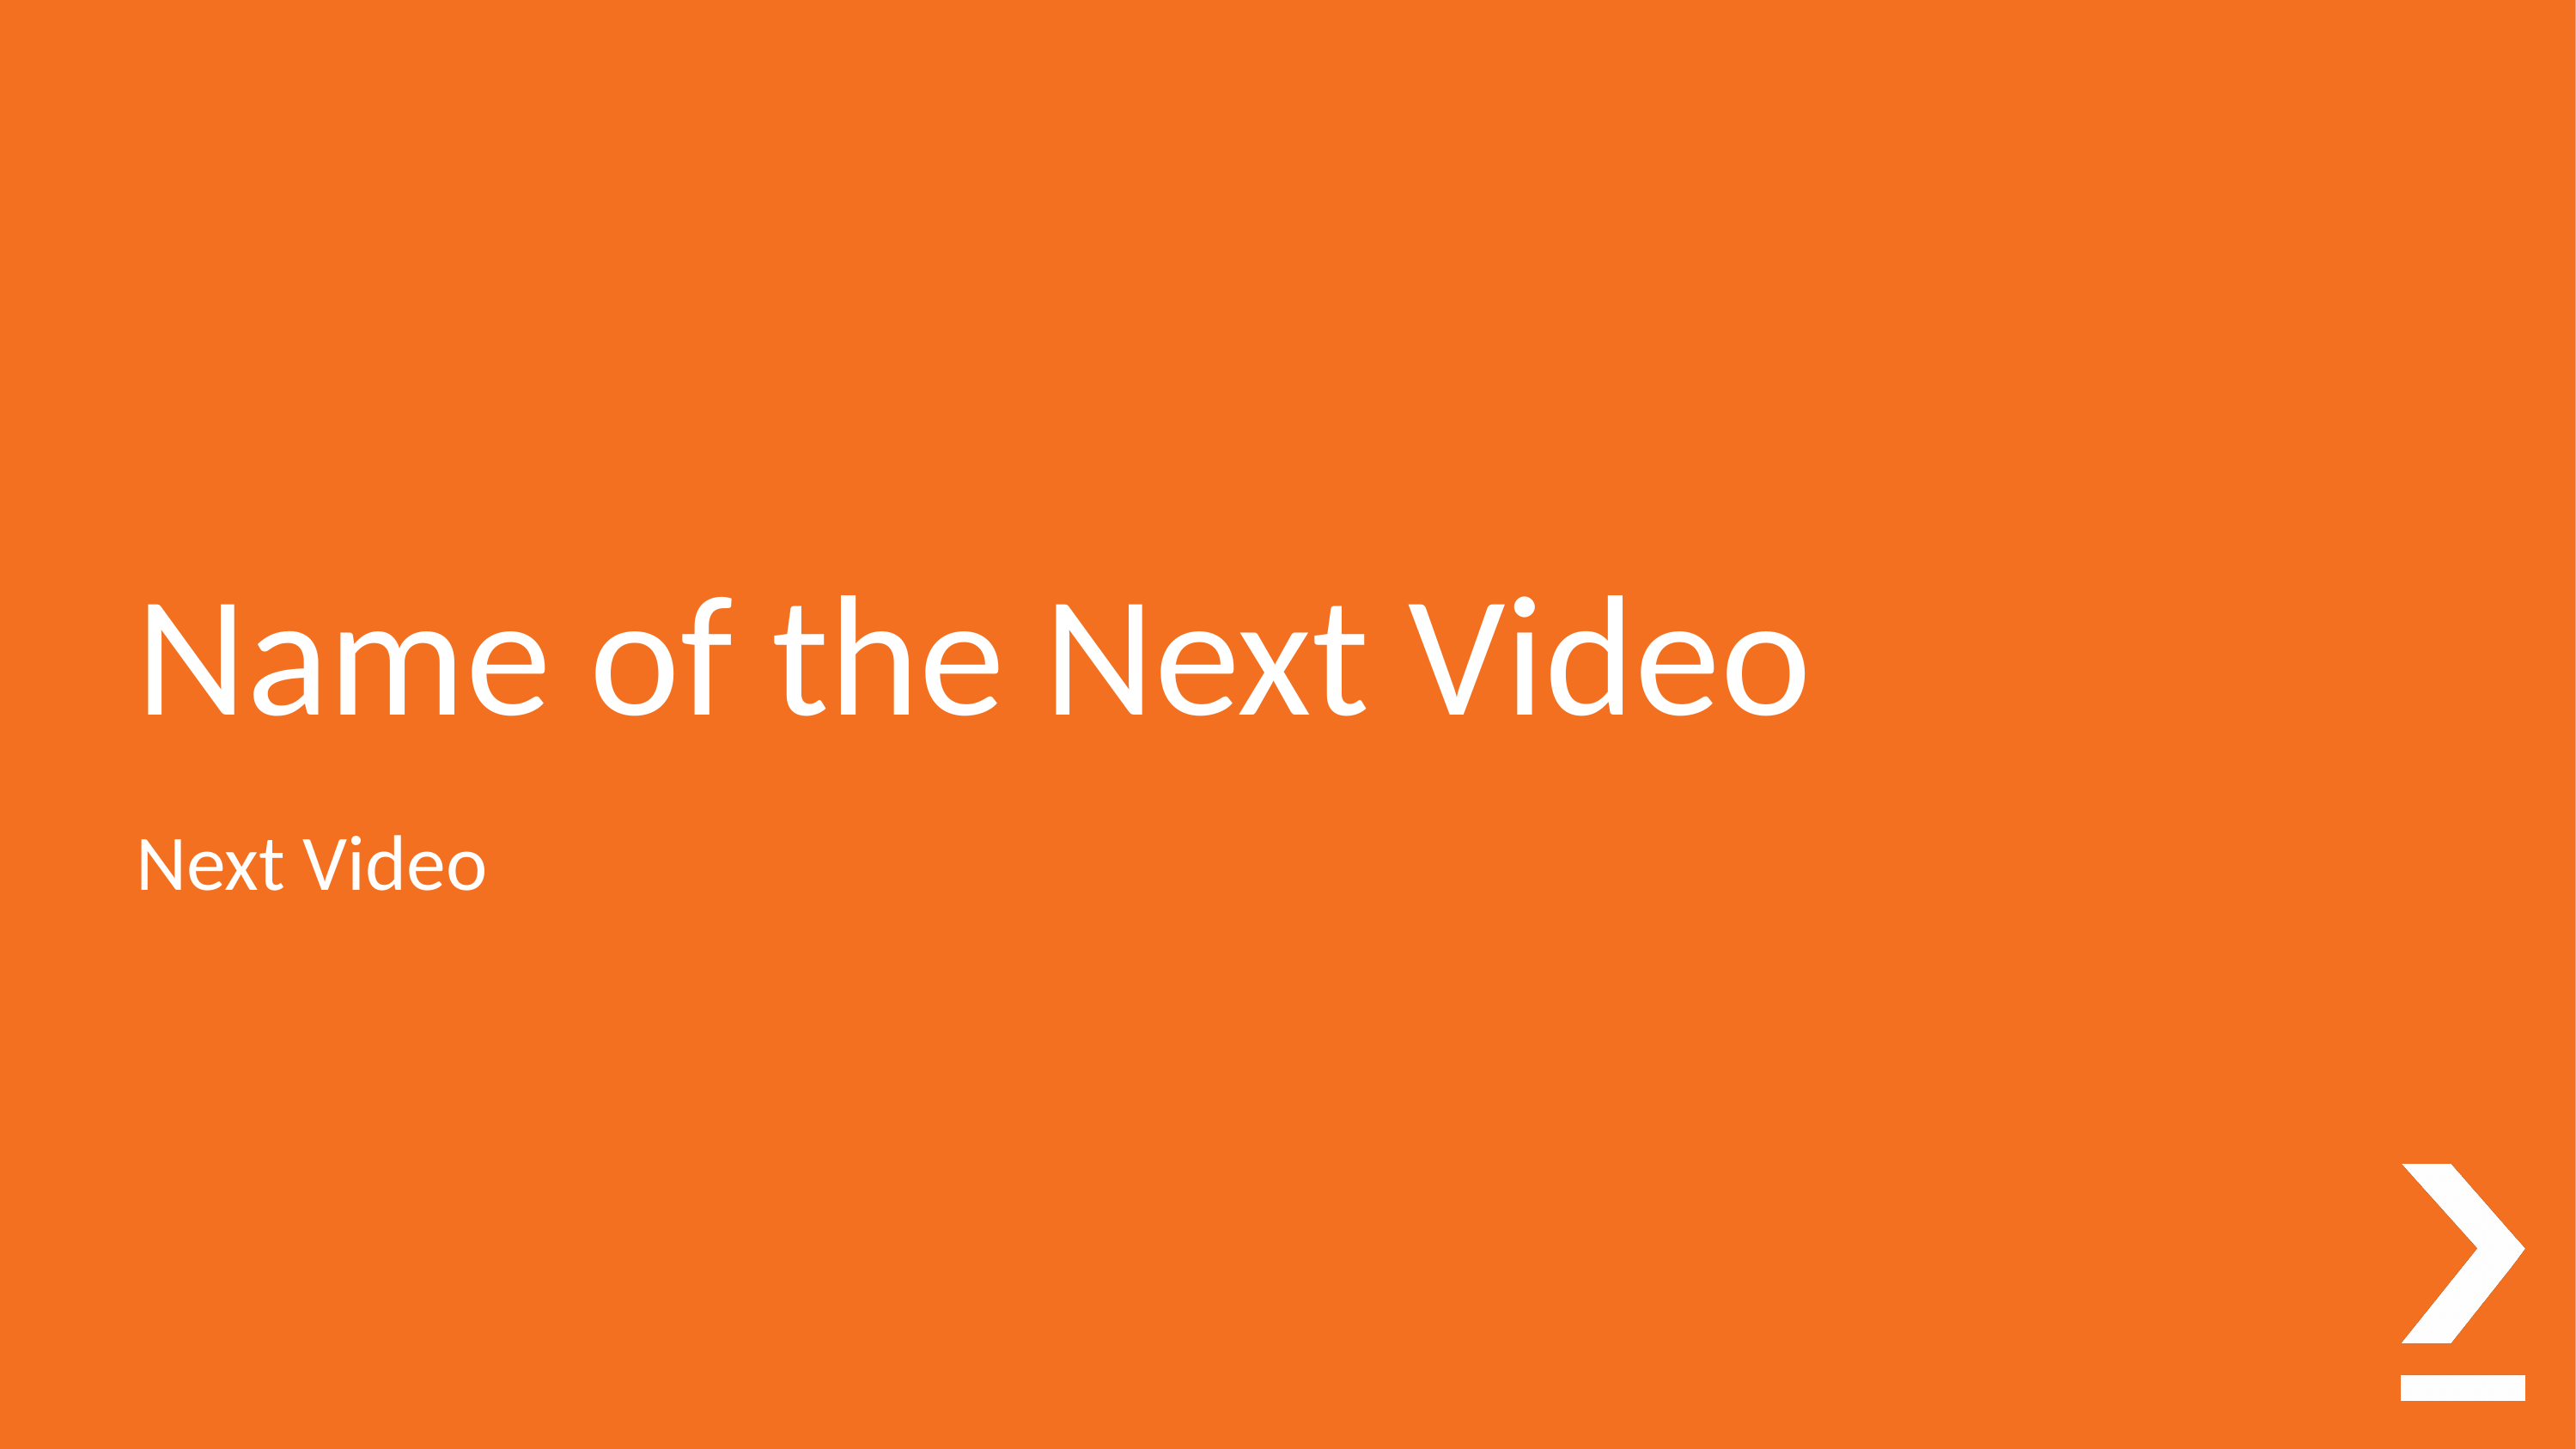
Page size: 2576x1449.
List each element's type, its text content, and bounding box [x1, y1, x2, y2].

picture [2401, 1164, 2525, 1401]
title Name of the Next Video [110, 512, 2427, 776]
subtitle Next Video [110, 785, 2427, 908]
